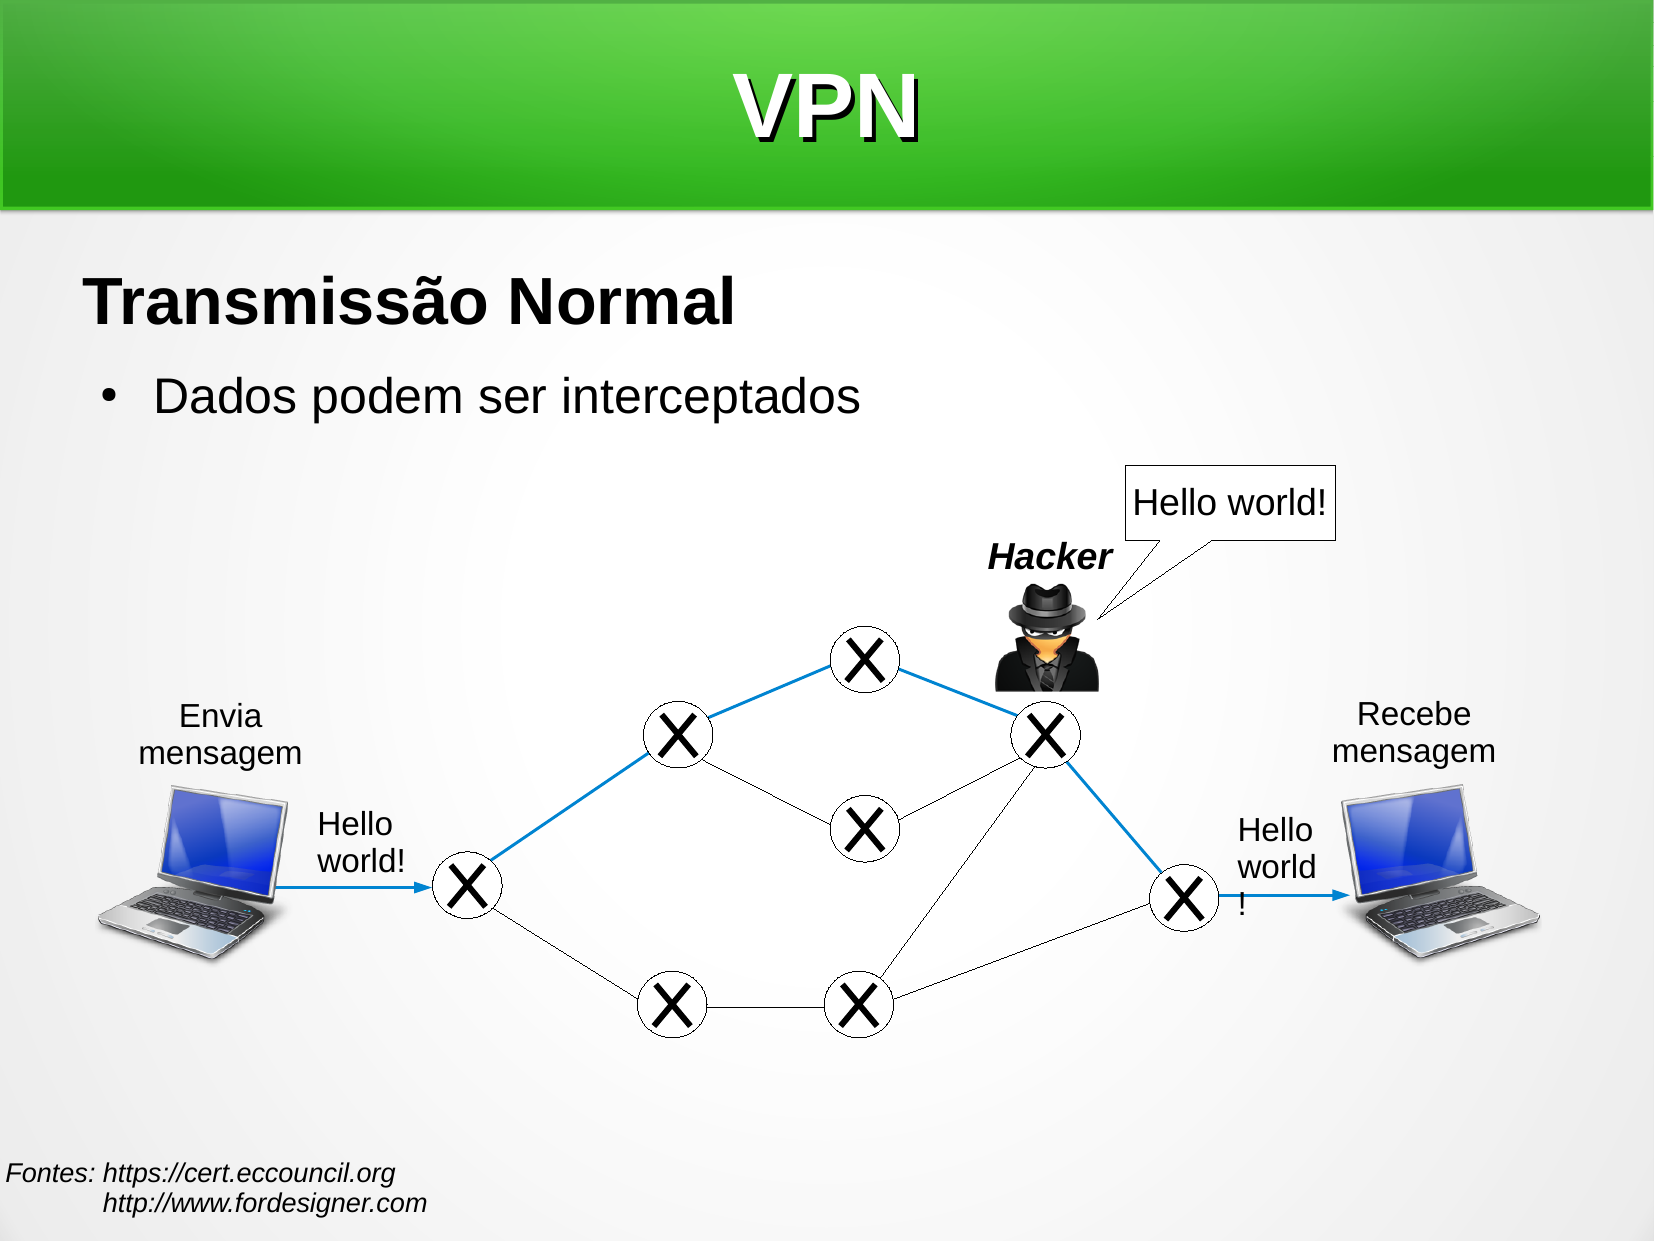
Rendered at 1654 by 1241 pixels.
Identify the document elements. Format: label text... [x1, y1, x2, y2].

text_box Recebe mensagem [1301, 687, 1527, 777]
text_box [1010, 701, 1081, 769]
text_box Hacker [972, 528, 1127, 586]
text_box Fontes: https://cert.eccouncil.org http://www.fordesigner.com [0, 1150, 451, 1231]
text_box [830, 626, 900, 693]
text_box [432, 851, 503, 919]
text_box Hello world! [302, 798, 421, 888]
title VPN [82, 35, 1571, 178]
list Transmissão Normal Dados podem ser interceptados [82, 263, 1571, 481]
text_box [830, 795, 900, 863]
picture [95, 756, 294, 968]
picture [1334, 755, 1542, 967]
text_box [637, 971, 708, 1038]
text_box Hello world! [1097, 465, 1336, 620]
text_box [824, 971, 894, 1038]
text_box [1149, 864, 1219, 932]
text_box Hello world! [1222, 804, 1341, 893]
text_box [643, 701, 713, 768]
picture [985, 586, 1108, 693]
text_box Envia mensagem [108, 690, 334, 779]
